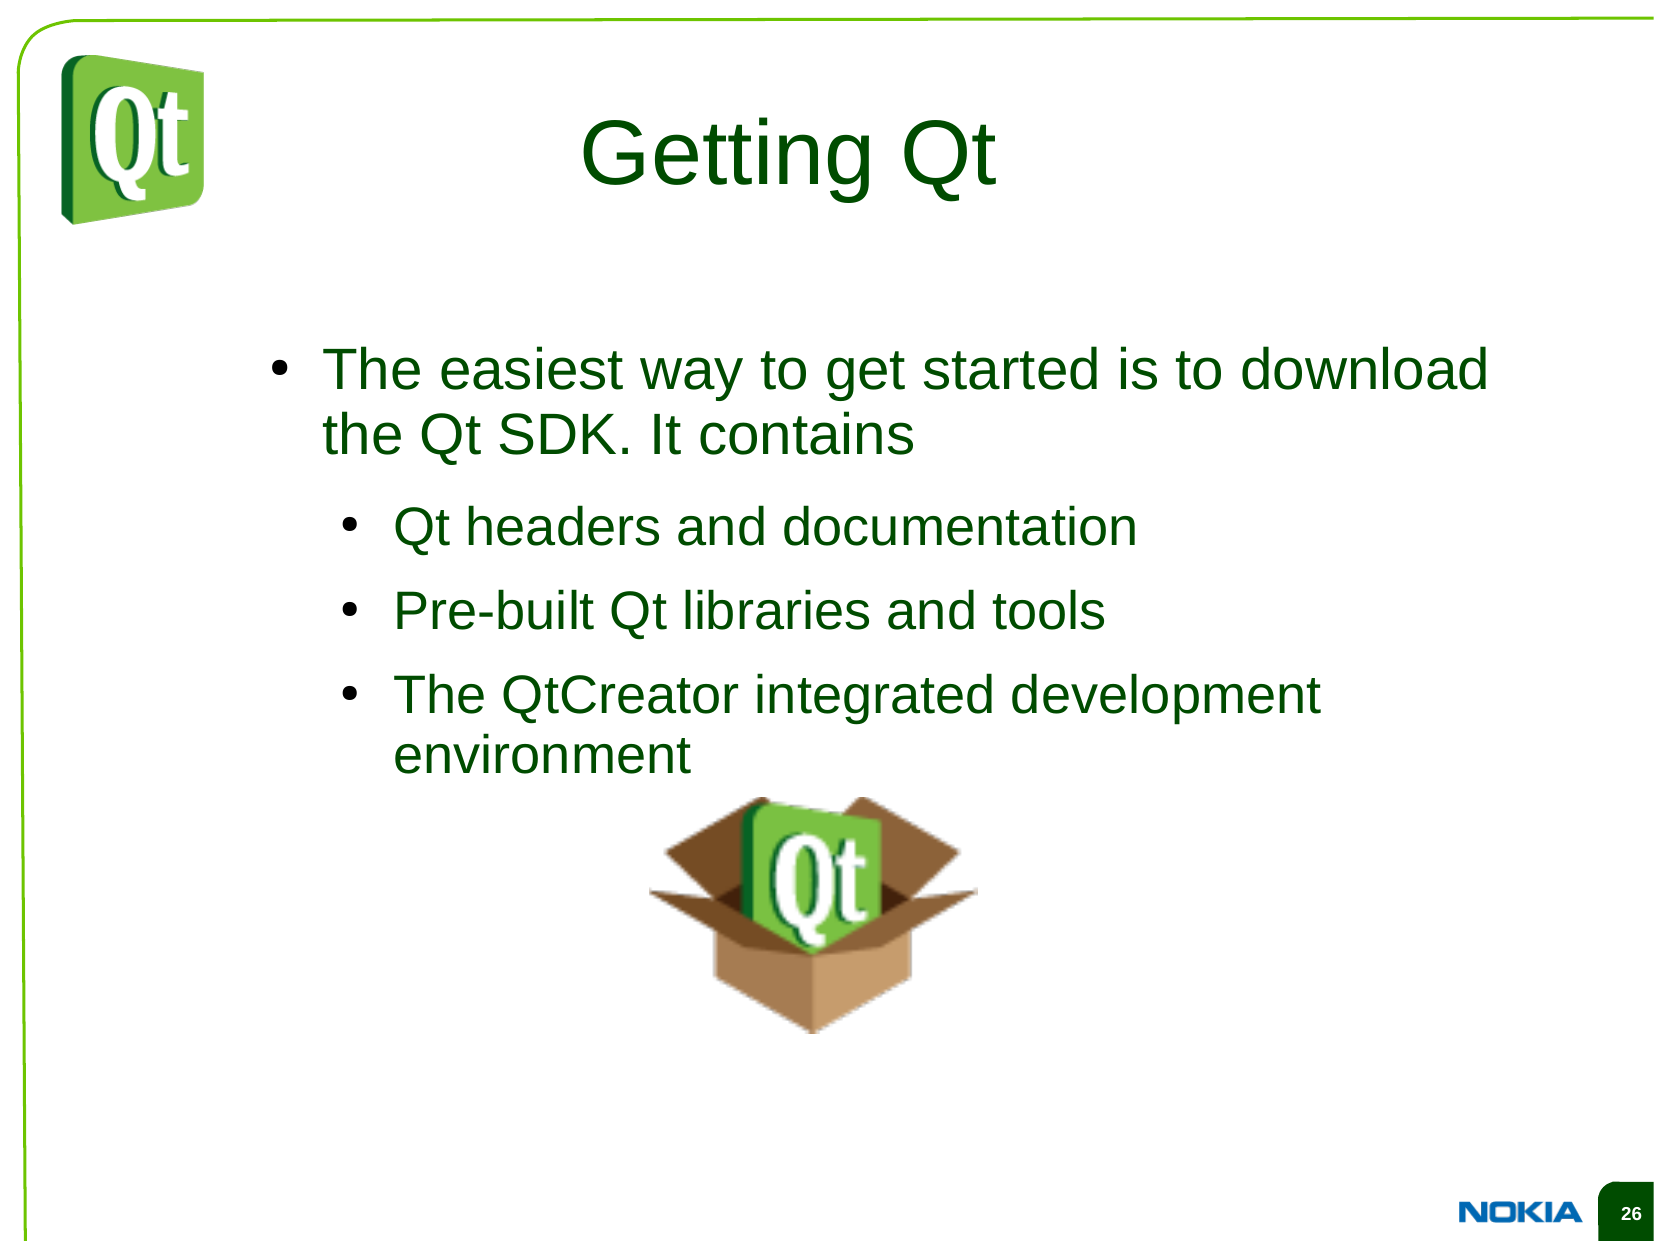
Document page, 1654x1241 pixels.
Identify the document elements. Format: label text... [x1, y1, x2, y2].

picture [649, 797, 978, 1034]
list The easiest way to get started is to download the Qt SDK. It contains Qt headers and documentation Pre-built Qt libraries and tools The QtCreator integrated development environment [251, 336, 1571, 1156]
picture [1459, 1201, 1583, 1223]
picture [61, 55, 204, 225]
title Getting Qt [251, 49, 1327, 257]
